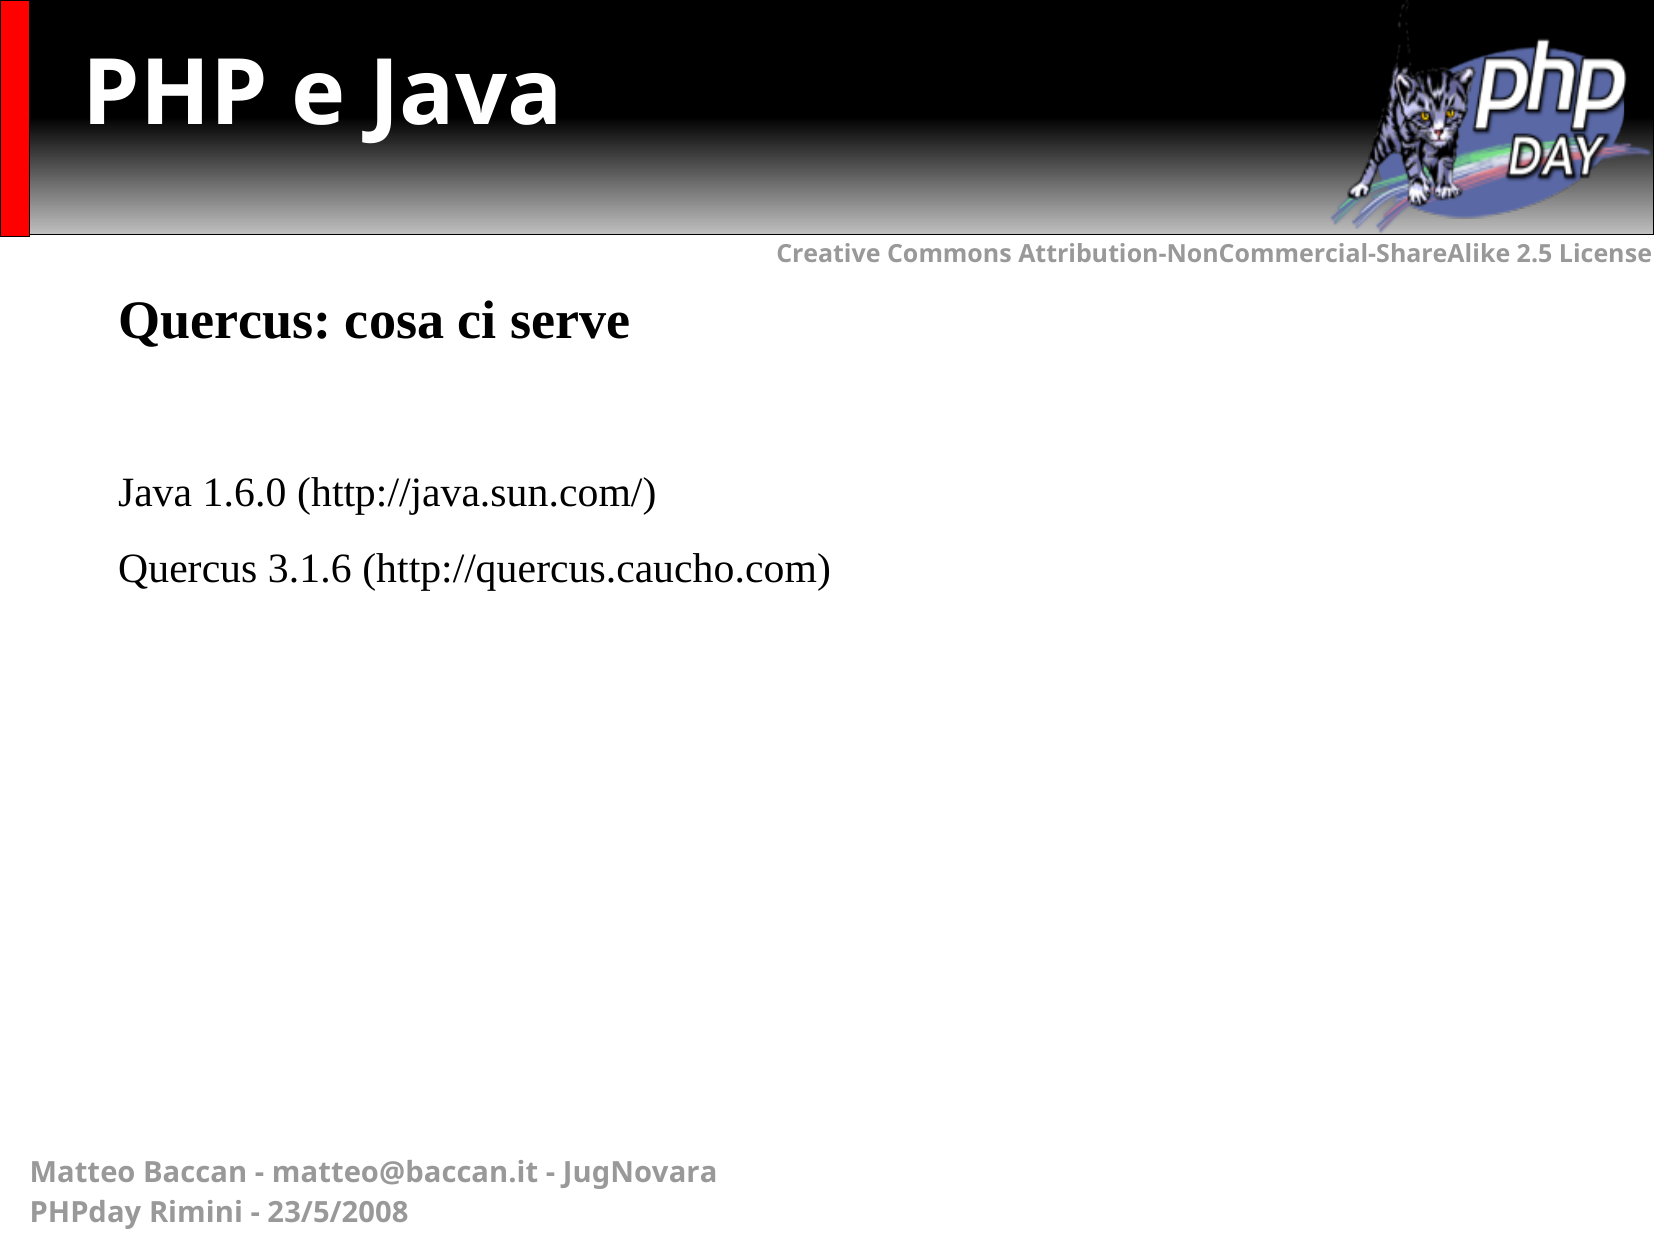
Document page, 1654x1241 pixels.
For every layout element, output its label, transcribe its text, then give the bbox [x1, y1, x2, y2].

list Quercus: cosa ci serve Java 1.6.0 (http://java.sun.com/) Quercus 3.1.6 (http://quercus.caucho.com) [82, 290, 1571, 1109]
title PHP e Java [82, 29, 768, 148]
picture [1328, 0, 1654, 237]
text_box [627, 219, 1188, 290]
